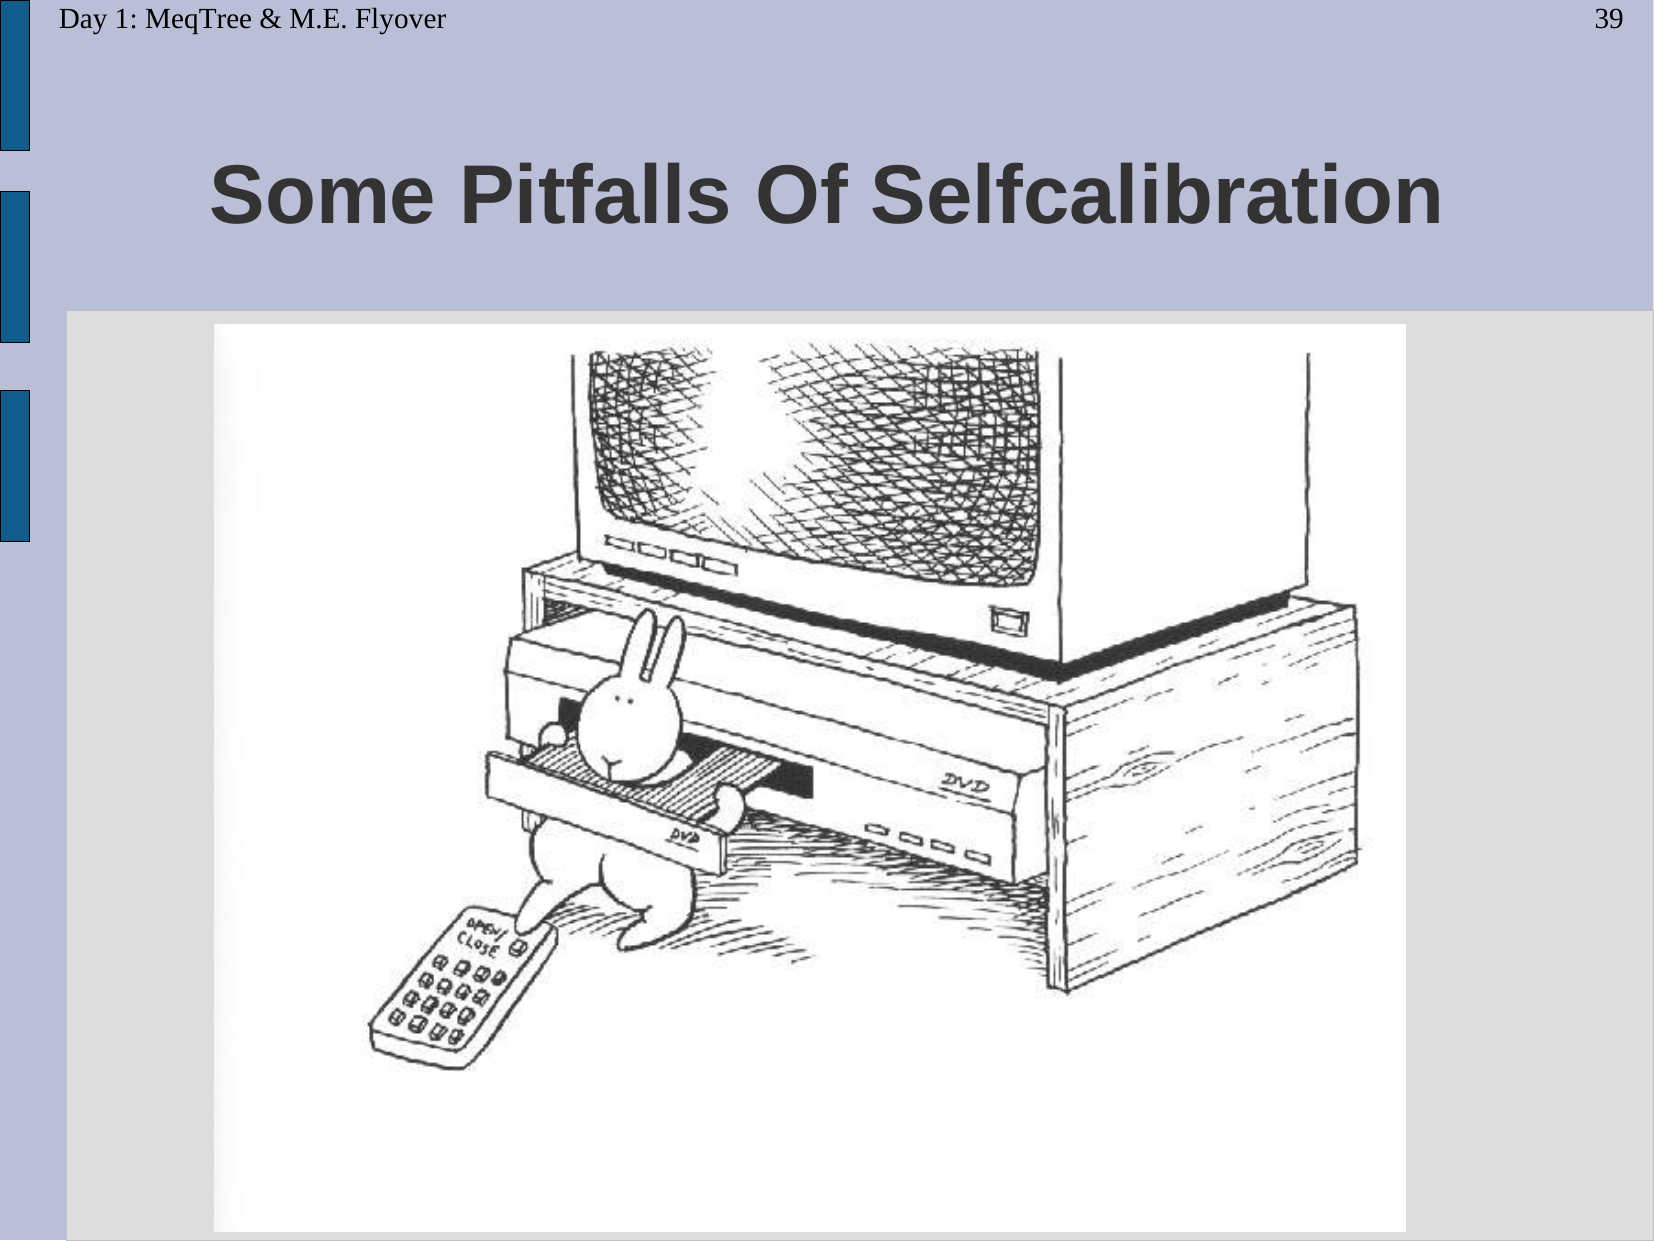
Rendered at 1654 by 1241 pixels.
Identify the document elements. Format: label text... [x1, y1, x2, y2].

title Some Pitfalls Of Selfcalibration [121, 91, 1534, 299]
picture [214, 324, 1406, 1232]
